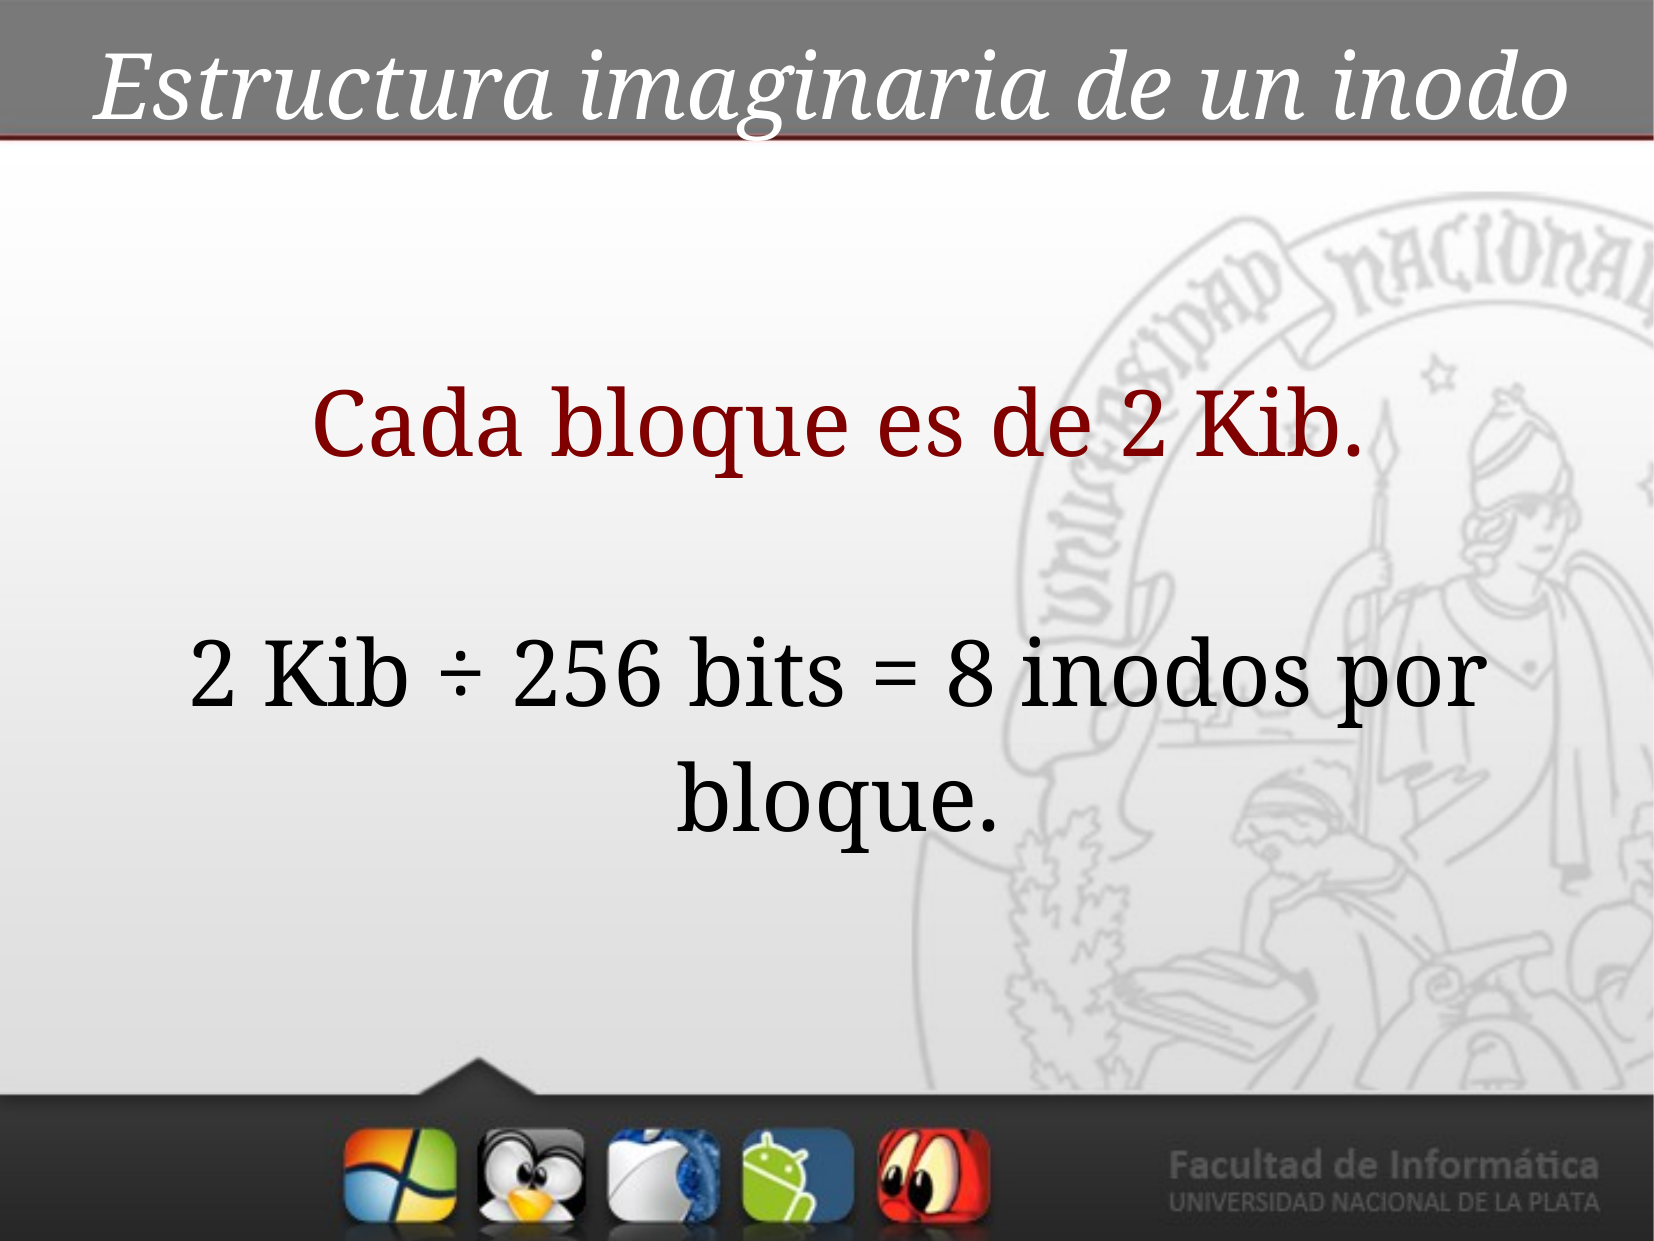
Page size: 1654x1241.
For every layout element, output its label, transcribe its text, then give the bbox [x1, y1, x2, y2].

subtitle Cada bloque es de 2 Kib. 2 Kib ÷ 256 bits = 8 inodos por bloque. [59, 153, 1619, 1063]
title Estructura imaginaria de un inodo [84, 25, 1573, 142]
picture [0, 0, 1654, 1241]
